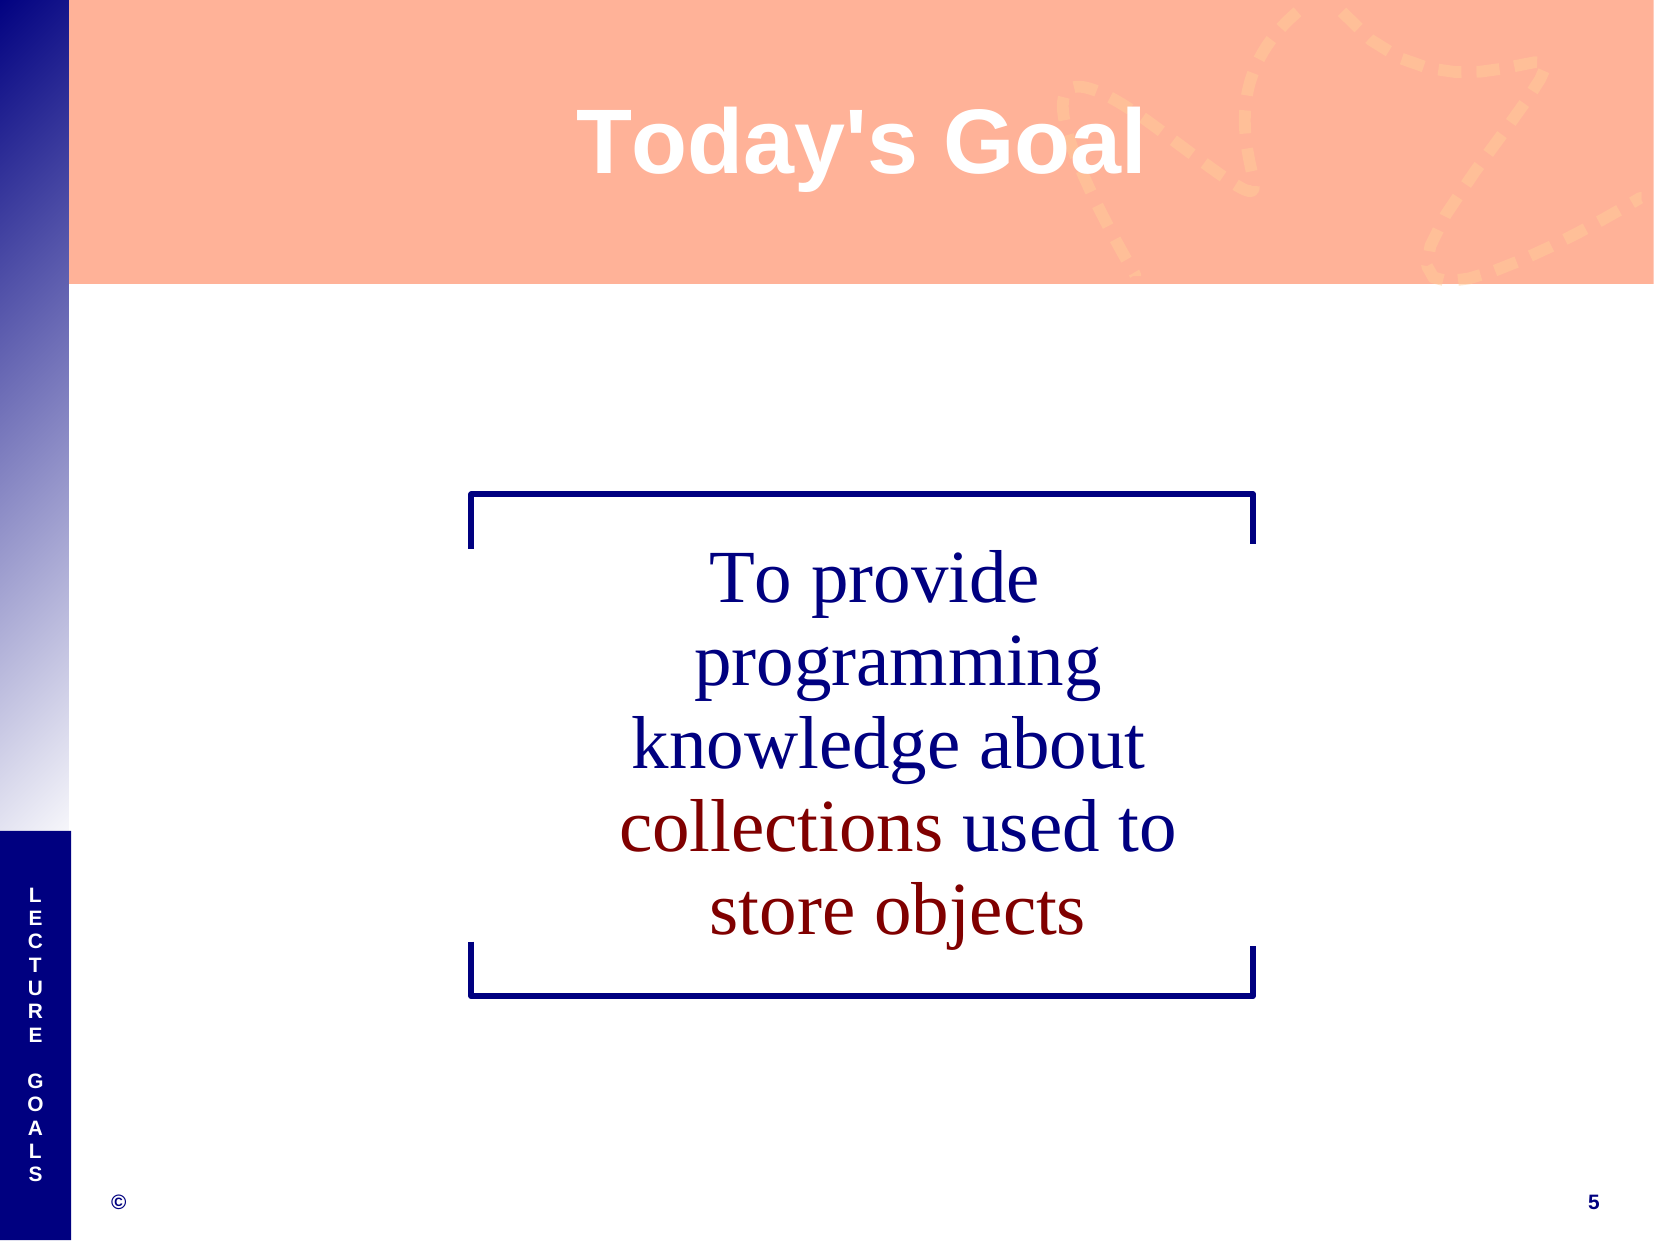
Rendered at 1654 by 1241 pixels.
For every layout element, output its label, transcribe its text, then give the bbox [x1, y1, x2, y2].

title Today's Goal [70, 37, 1654, 246]
text_box To provide programming knowledge about collections used to store objects [485, 457, 1239, 1029]
text_box L E C T U R E G O A L S [0, 829, 71, 1241]
